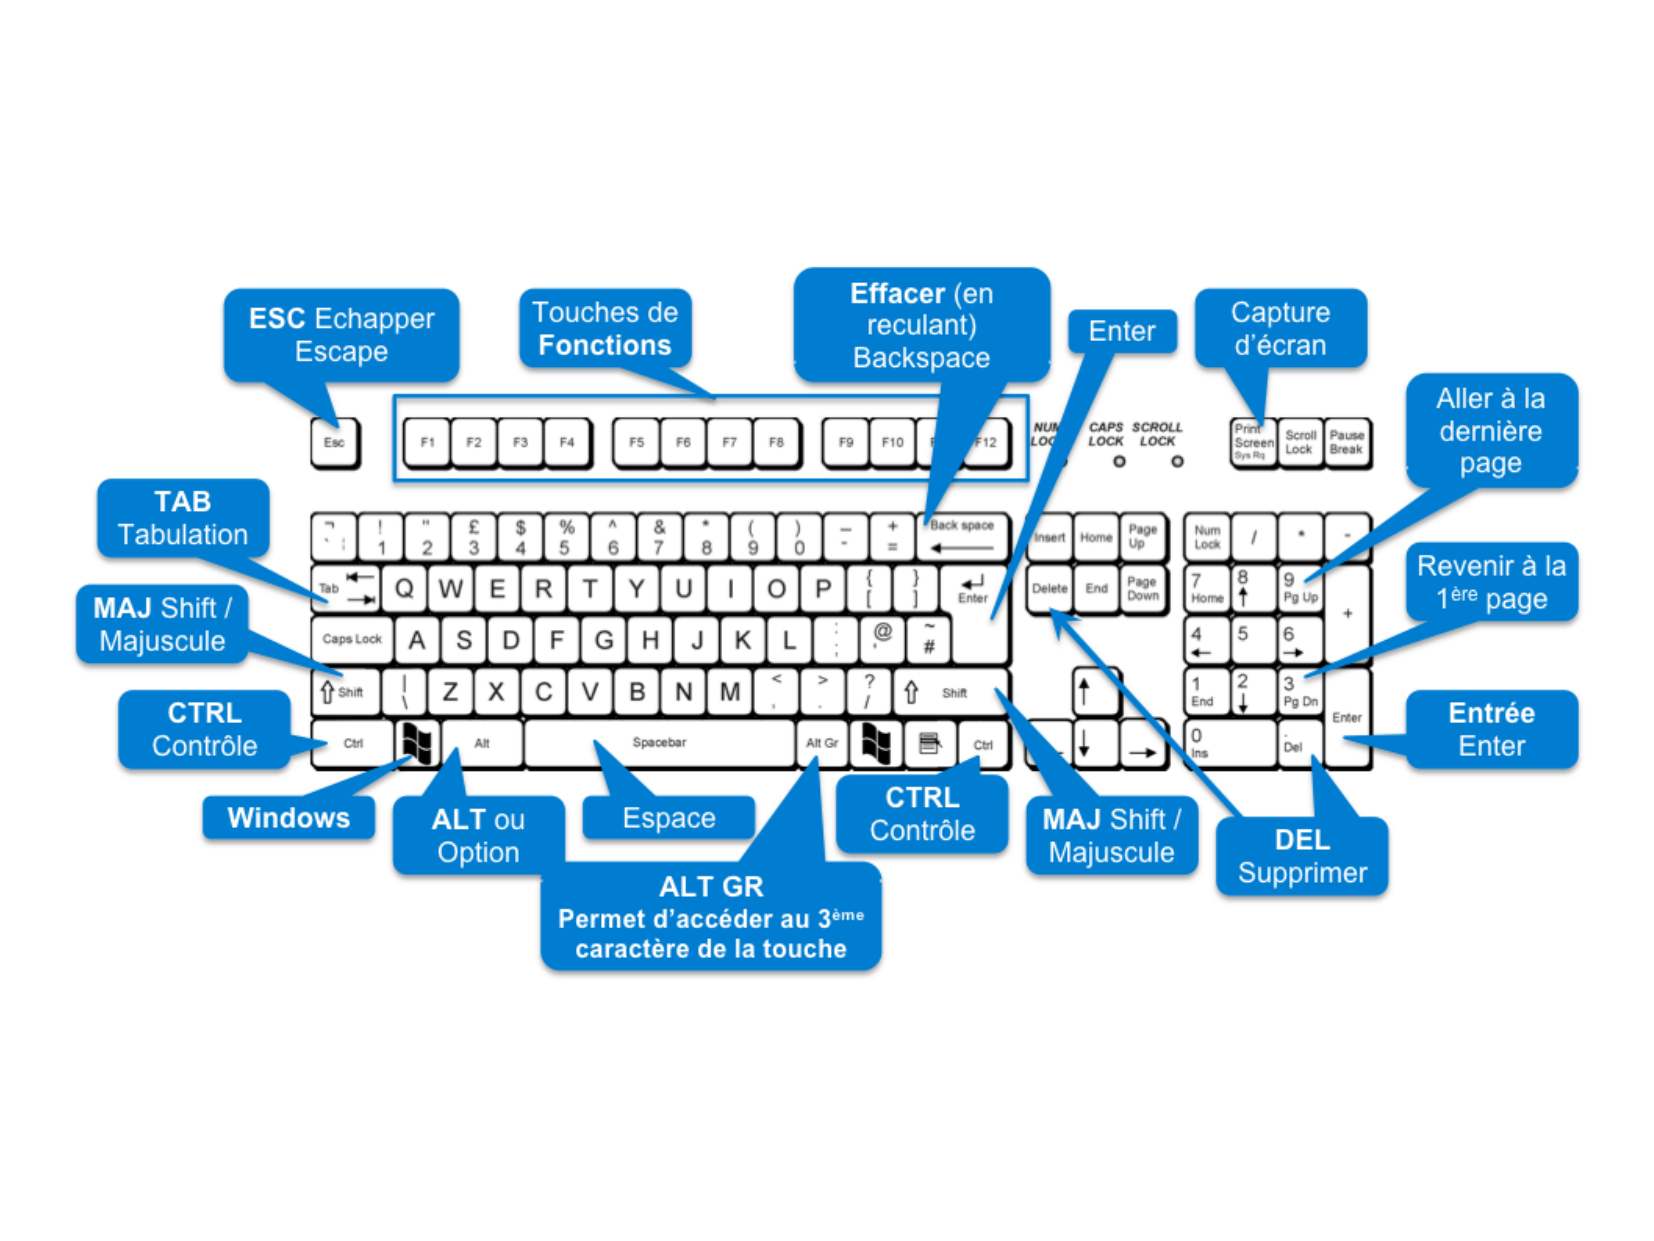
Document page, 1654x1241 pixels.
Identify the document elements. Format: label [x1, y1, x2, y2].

picture [48, 258, 1590, 986]
